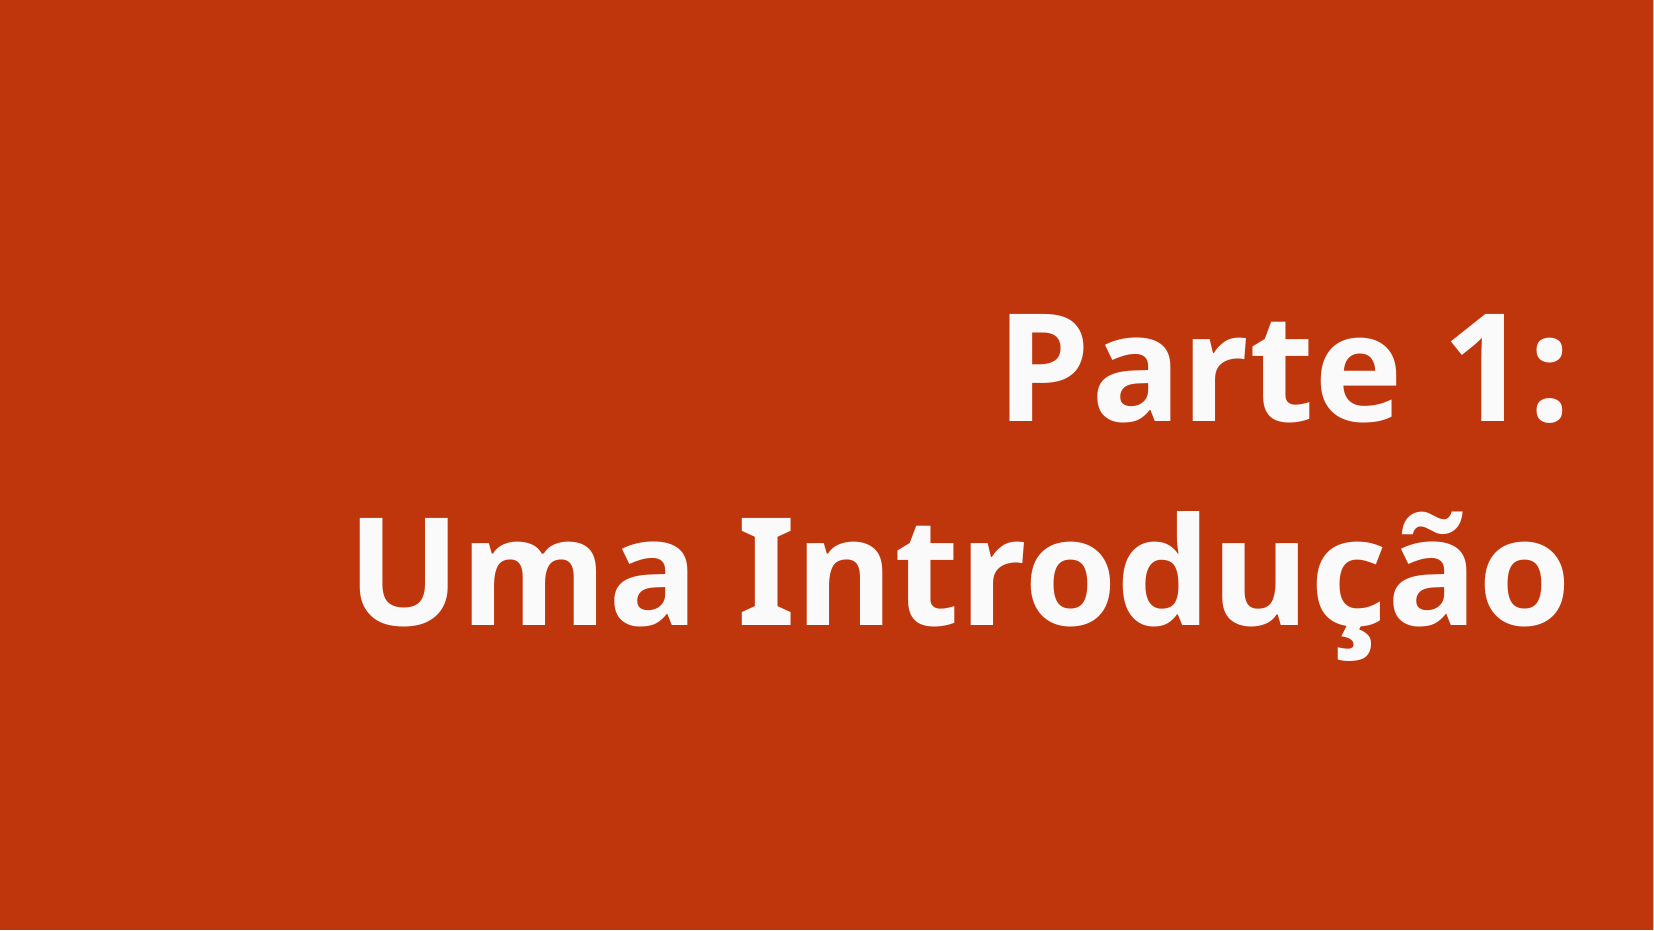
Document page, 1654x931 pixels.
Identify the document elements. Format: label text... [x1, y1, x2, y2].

title Parte 1: Uma Introdução [82, 315, 1571, 616]
